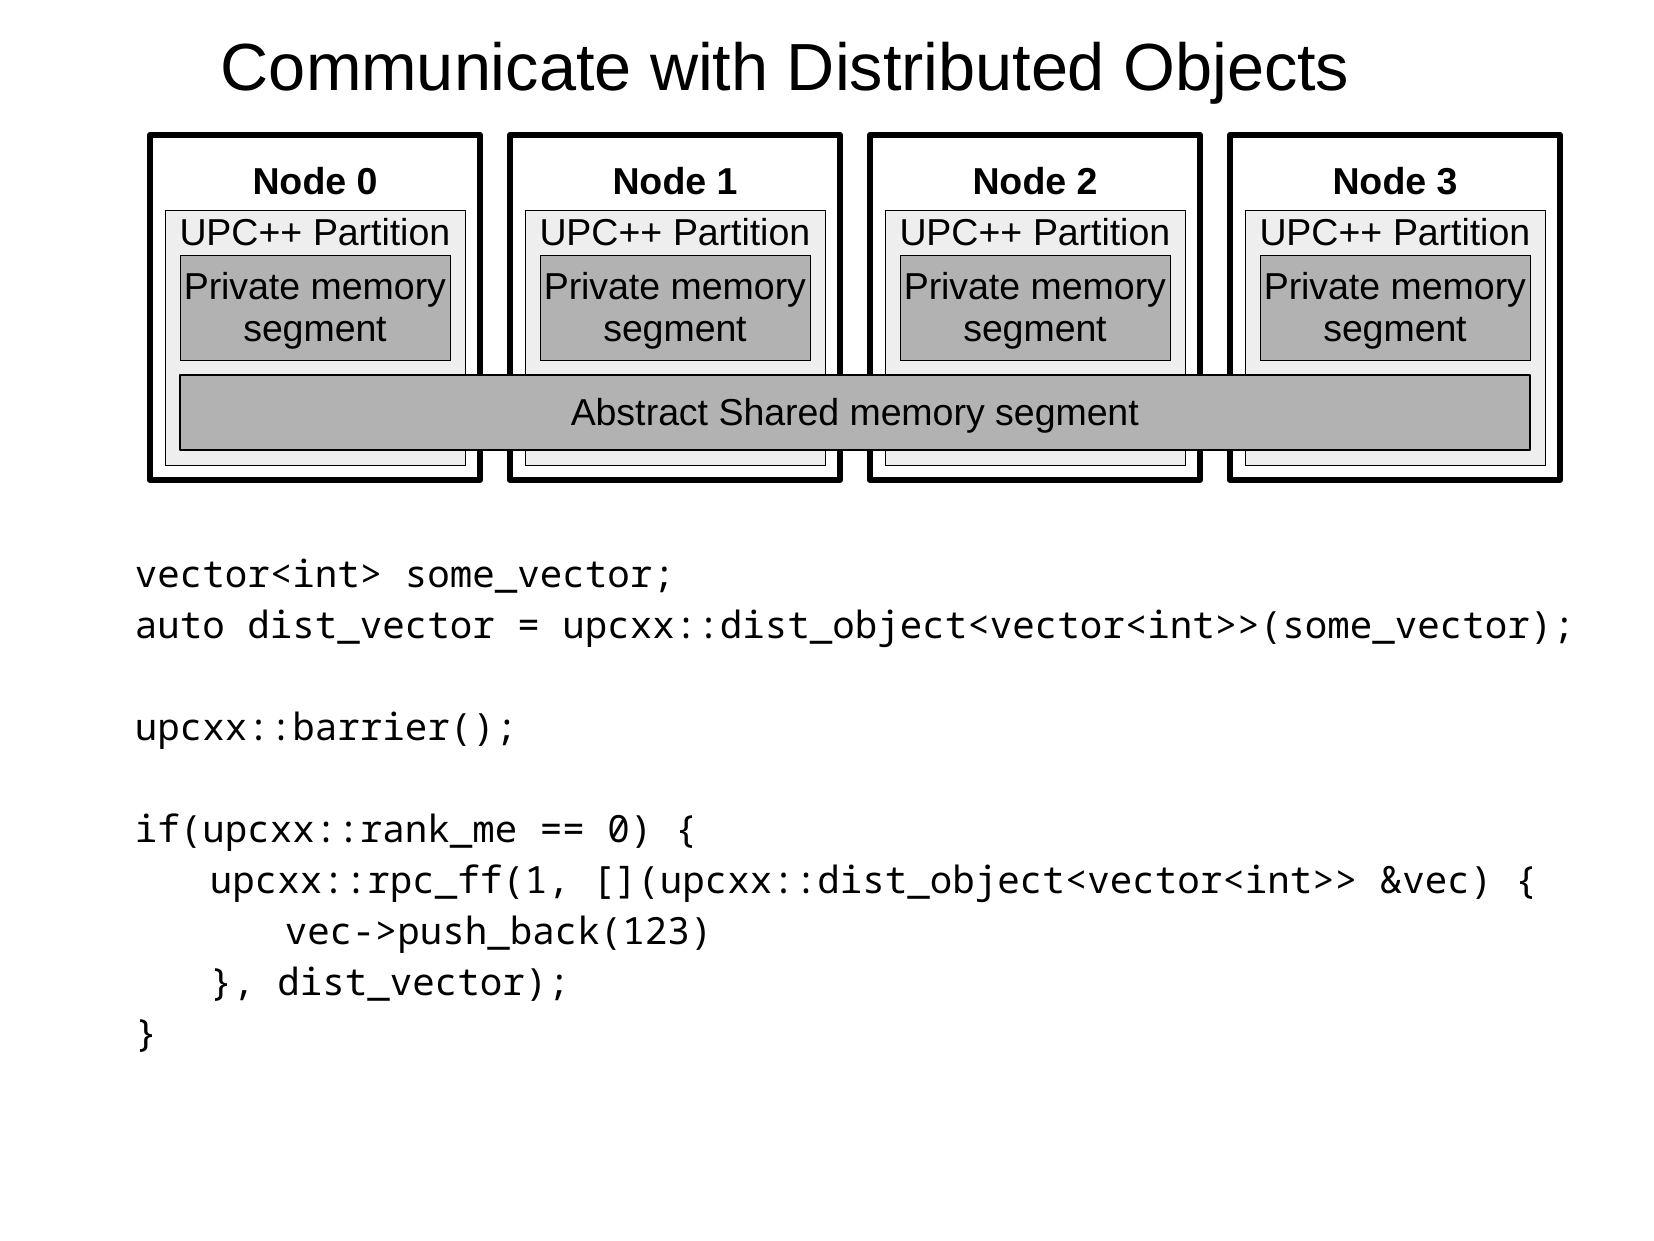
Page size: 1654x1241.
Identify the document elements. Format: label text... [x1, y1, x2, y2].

text_box Node 2 [870, 451, 1201, 481]
text_box vector<int> some_vector; auto dist_vector = upcxx::dist_object<vector<int>>(some_vector); upcxx::barrier(); if(upcxx::rank_me == 0) { upcxx::rpc_ff(1, [](upcxx::dist_object<vector<int>> &vec) { vec->push_back(123) }, dist_vector); } [120, 540, 1654, 1026]
list Communicate with Distributed Objects [150, 30, 1561, 106]
text_box Node 0 [150, 135, 481, 481]
text_box Private memory segment [540, 255, 811, 361]
text_box Node 3 [1230, 135, 1561, 481]
text_box Abstract Shared memory segment [180, 375, 1531, 451]
text_box Private memory segment [180, 255, 451, 361]
text_box Node 1 [510, 451, 841, 481]
text_box UPC++ Partition [885, 210, 1186, 375]
text_box Node 2 [870, 135, 1201, 375]
text_box UPC++ Partition [165, 210, 466, 466]
text_box Private memory segment [900, 255, 1171, 361]
text_box Node 1 [510, 135, 841, 375]
text_box UPC++ Partition [525, 451, 826, 466]
text_box UPC++ Partition [1245, 210, 1546, 466]
text_box UPC++ Partition [885, 451, 1186, 466]
text_box UPC++ Partition [525, 210, 826, 375]
text_box Private memory segment [1260, 255, 1531, 361]
